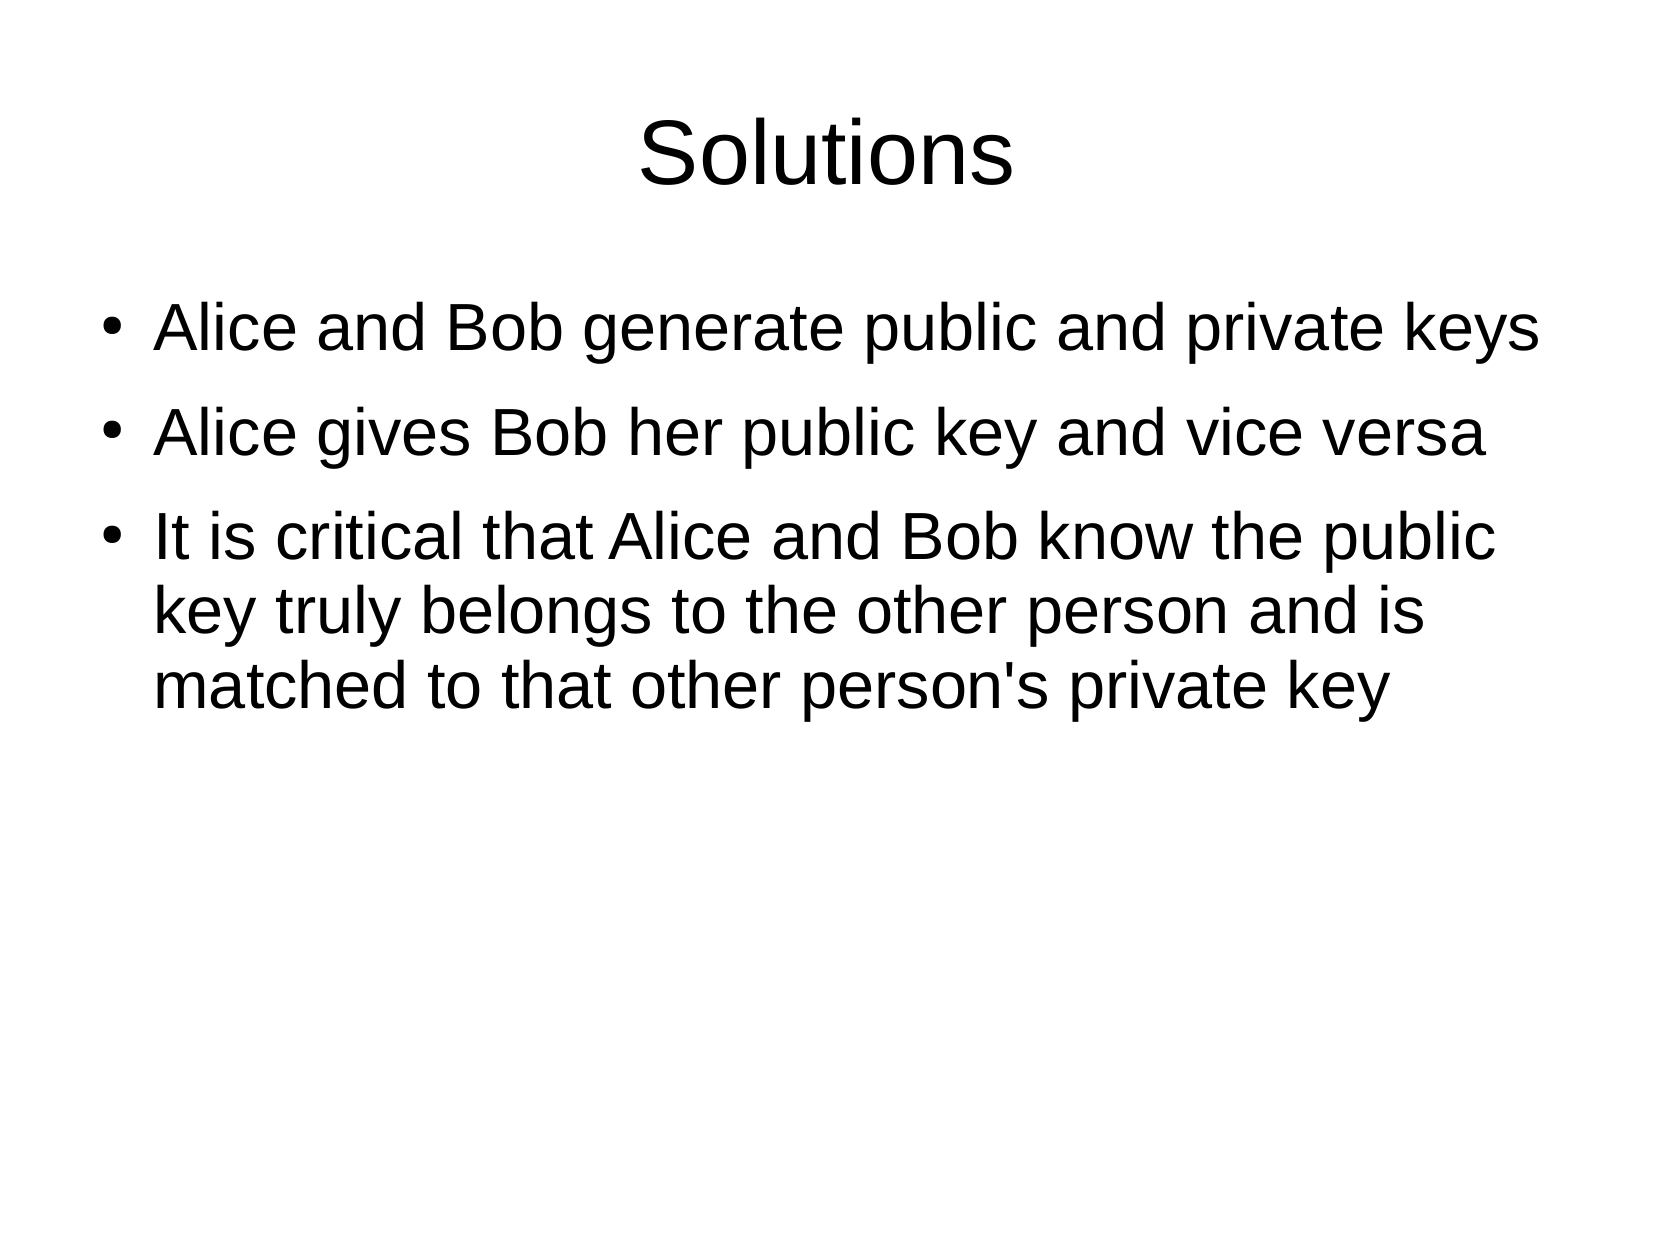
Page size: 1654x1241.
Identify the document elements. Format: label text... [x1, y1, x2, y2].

list Alice and Bob generate public and private keys Alice gives Bob her public key and vice versa It is critical that Alice and Bob know the public key truly belongs to the other person and is matched to that other person's private key [82, 290, 1571, 1010]
title Solutions [82, 49, 1571, 257]
